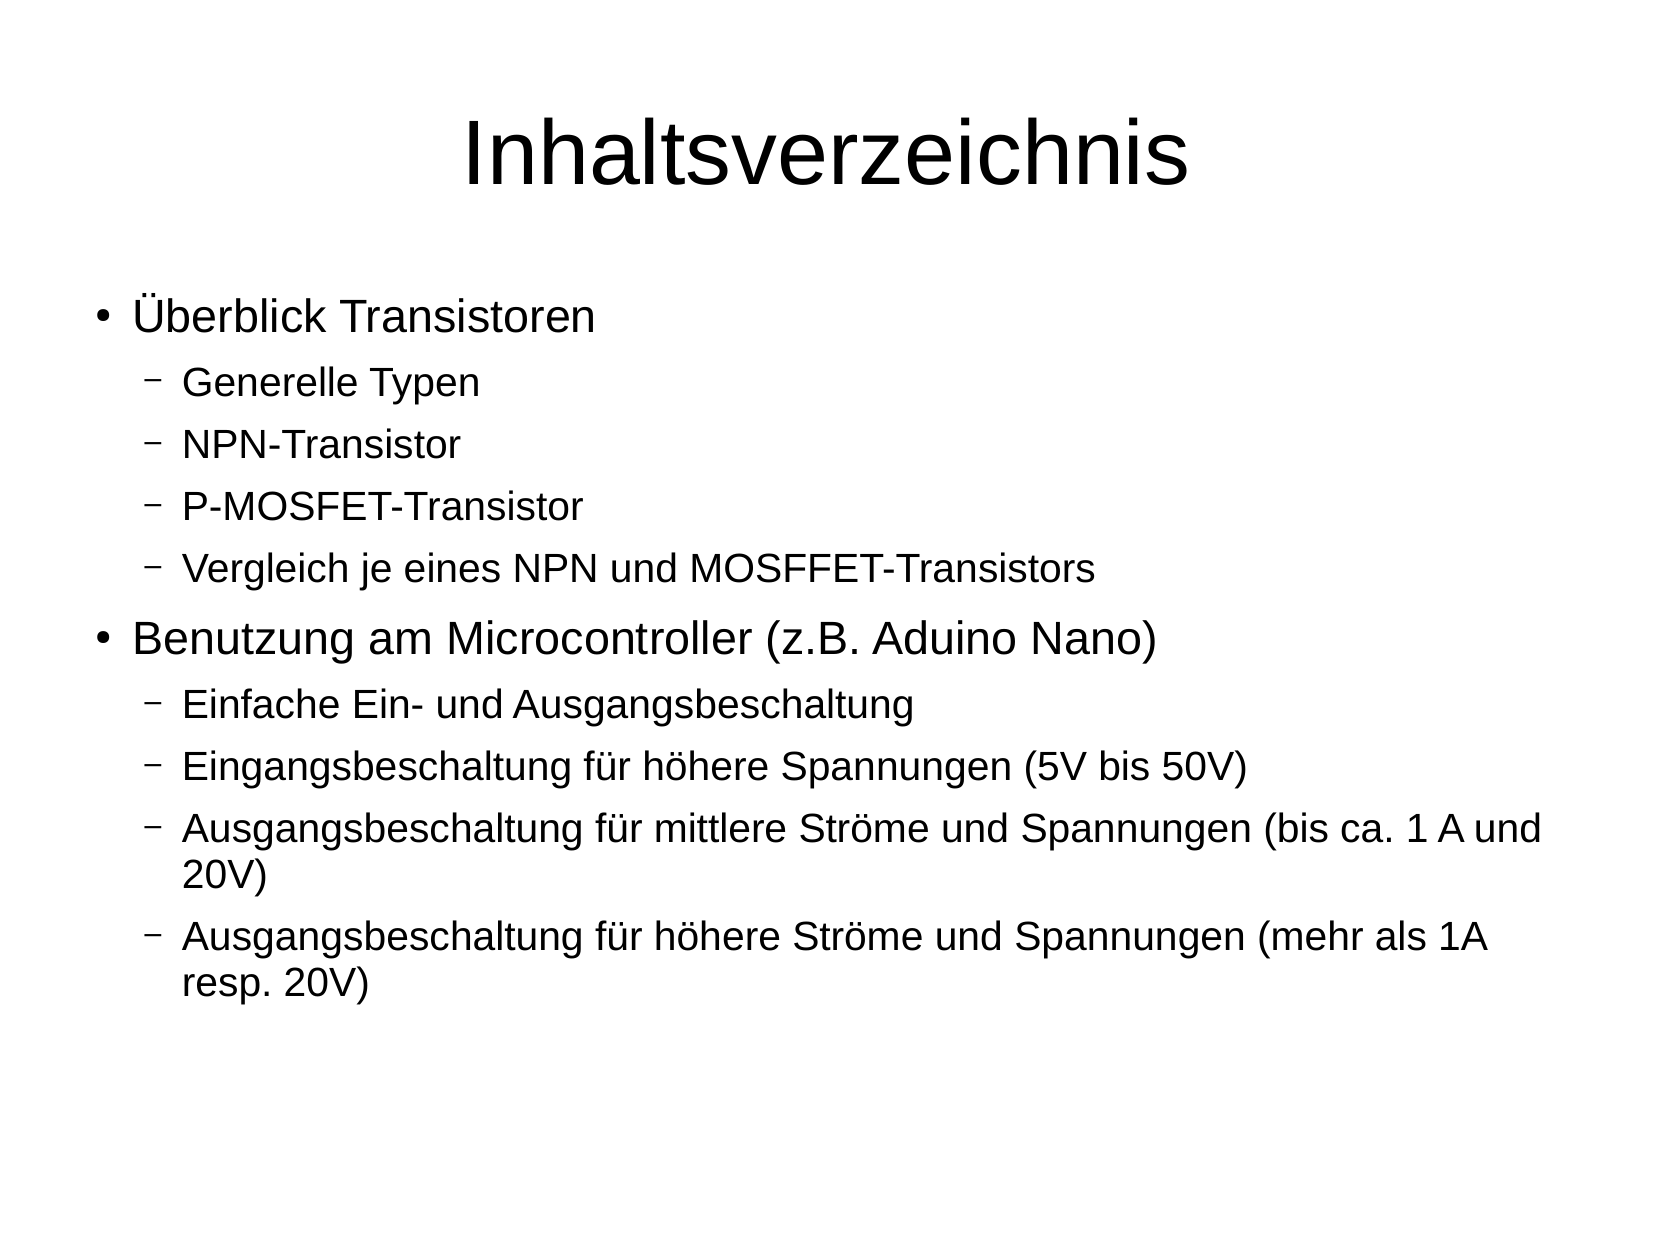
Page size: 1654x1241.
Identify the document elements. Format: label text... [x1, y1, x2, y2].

list Überblick Transistoren Generelle Typen NPN-Transistor P-MOSFET-Transistor Vergleich je eines NPN und MOSFFET-Transistors Benutzung am Microcontroller (z.B. Aduino Nano) Einfache Ein- und Ausgangsbeschaltung Eingangsbeschaltung für höhere Spannungen (5V bis 50V) Ausgangsbeschaltung für mittlere Ströme und Spannungen (bis ca. 1 A und 20V) Ausgangsbeschaltung für höhere Ströme und Spannungen (mehr als 1A resp. 20V) [82, 290, 1571, 1010]
title Inhaltsverzeichnis [82, 49, 1571, 257]
